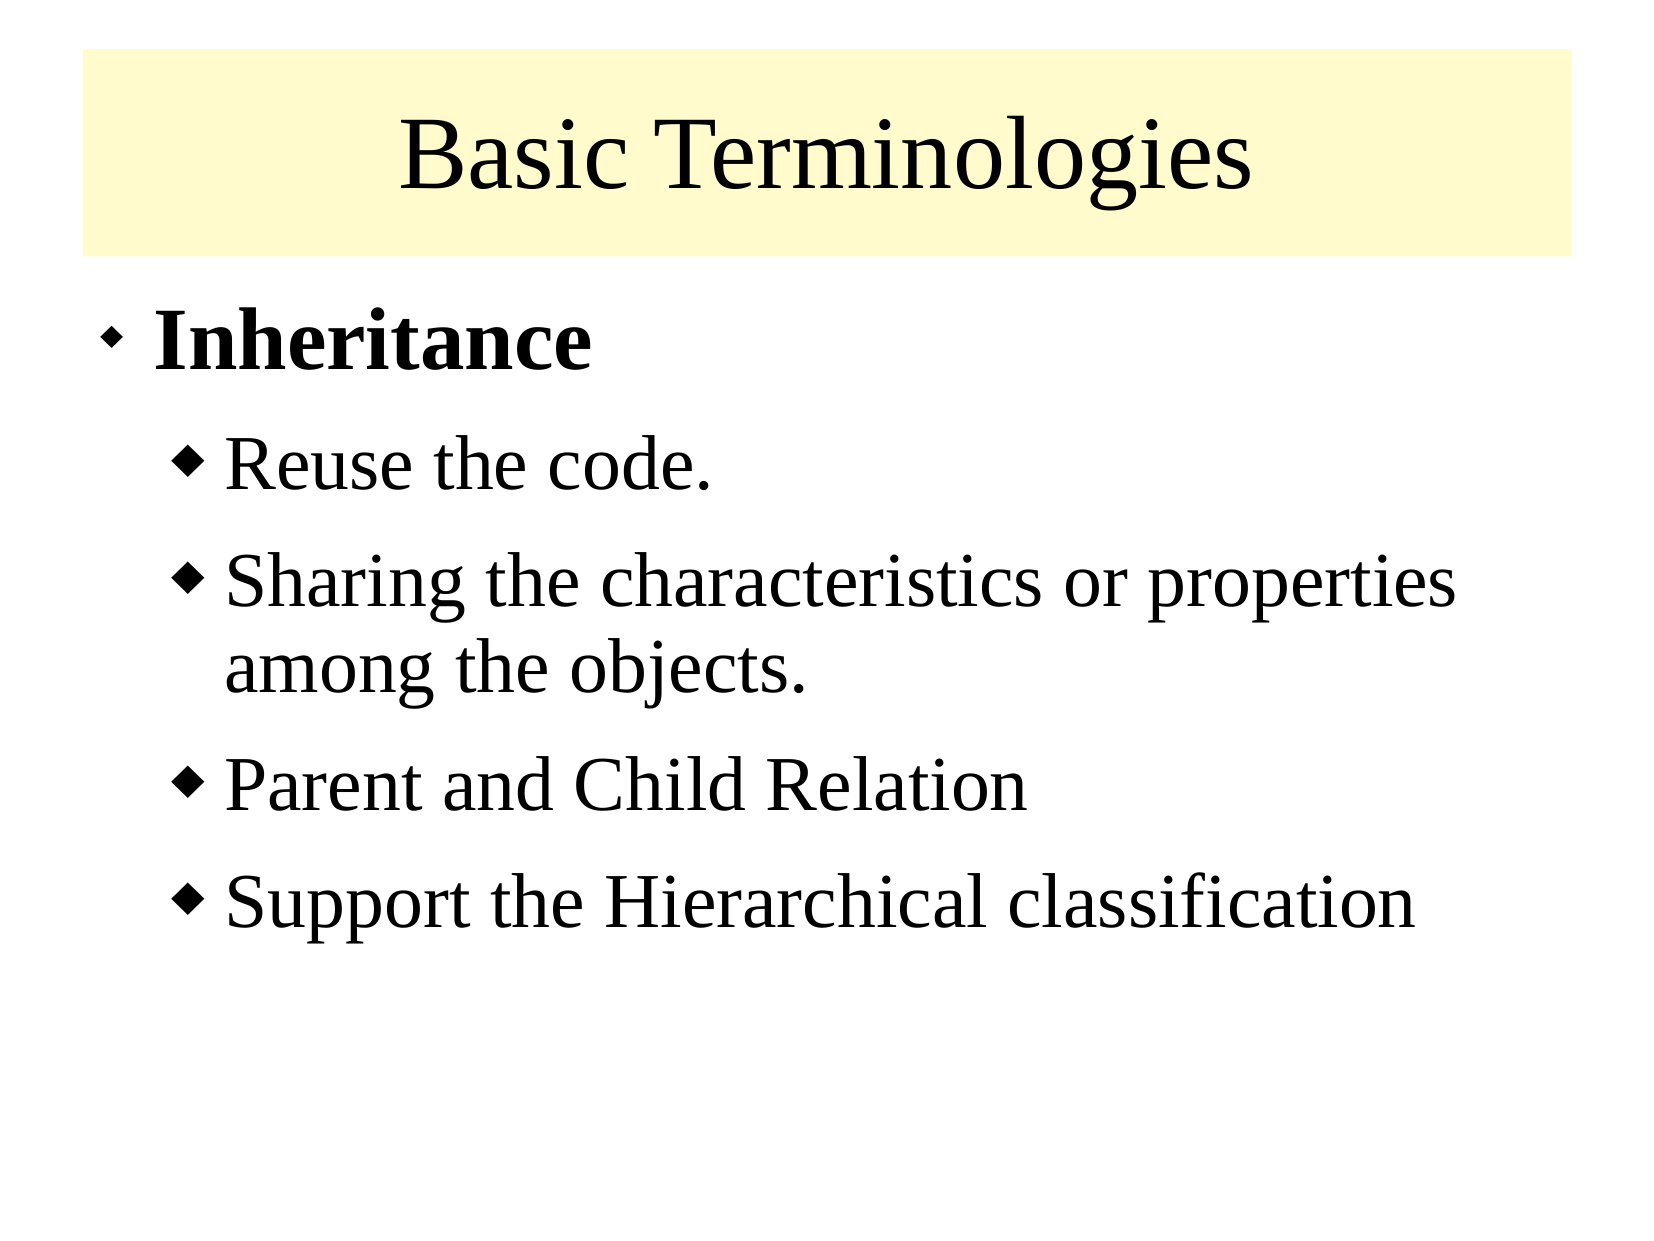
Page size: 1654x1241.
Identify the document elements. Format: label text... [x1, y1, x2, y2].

list Inheritance Reuse the code. Sharing the characteristics or properties among the objects. Parent and Child Relation Support the Hierarchical classification [82, 290, 1571, 1010]
title Basic Terminologies [82, 49, 1571, 257]
